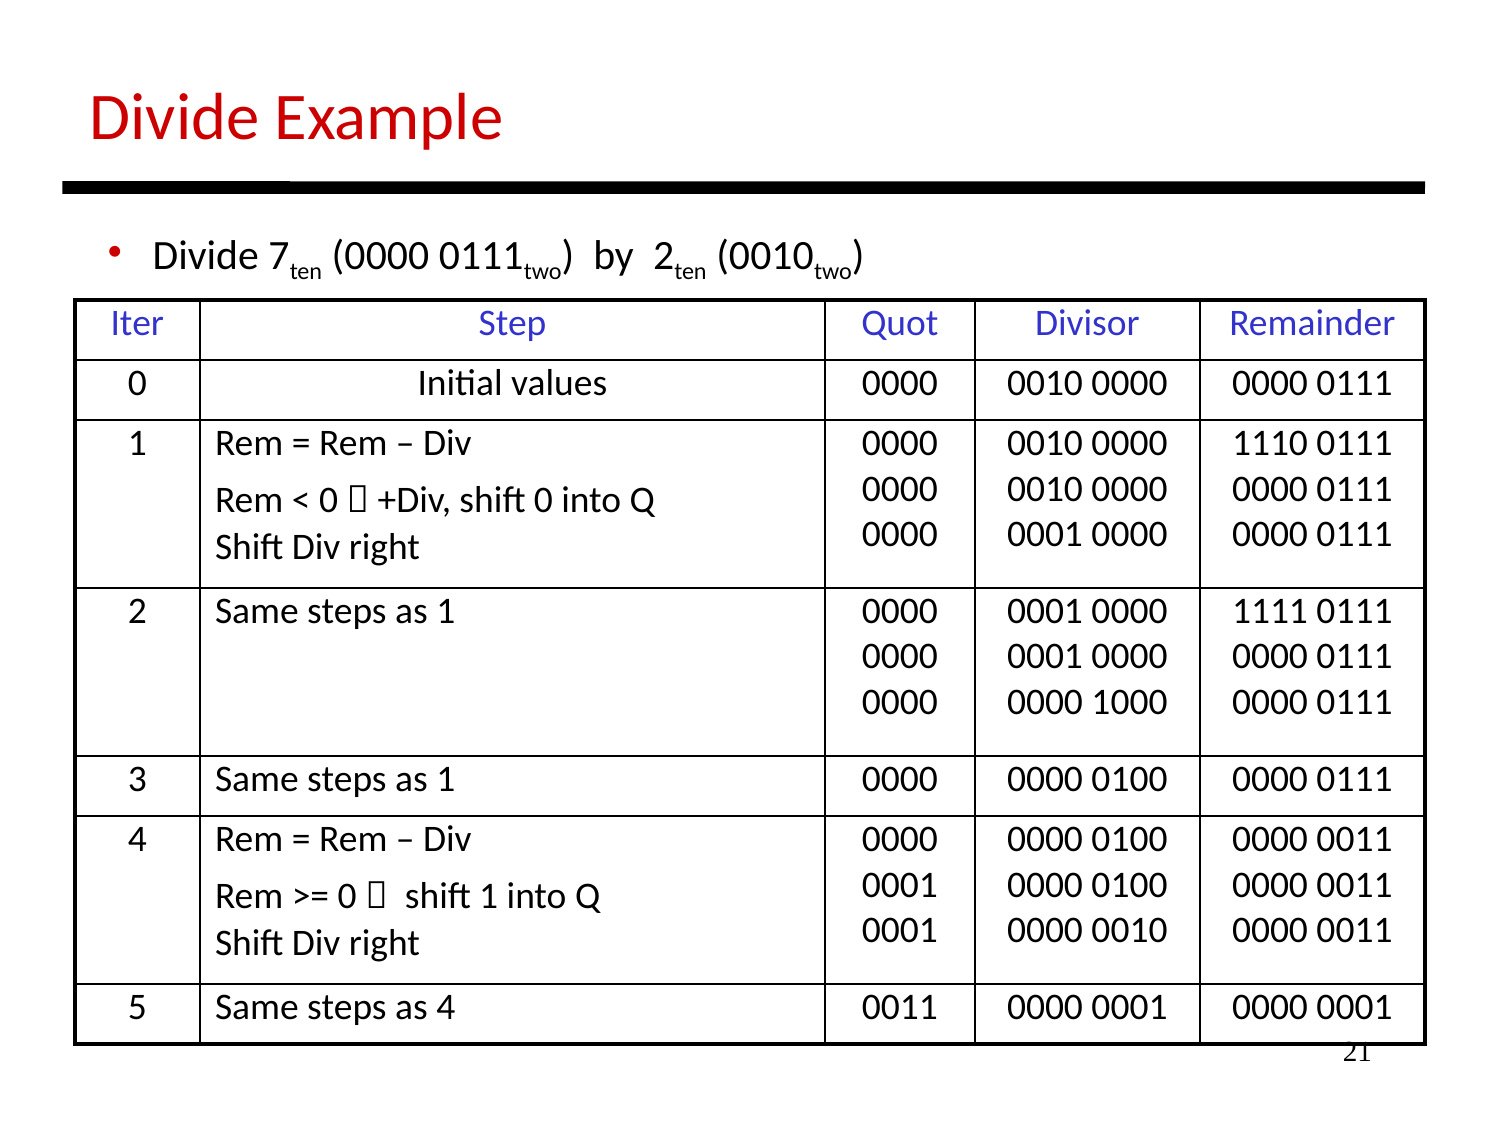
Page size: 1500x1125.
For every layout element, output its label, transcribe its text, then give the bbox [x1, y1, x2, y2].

table_cell 0000 0001 [976, 985, 1199, 1042]
table_cell 0000 0100 0000 0100 0000 0010 [976, 817, 1199, 983]
table_cell Initial values [201, 361, 824, 419]
table_cell 5 [77, 985, 199, 1042]
table_cell 0000 0111 [1201, 361, 1423, 419]
table_header Step [201, 302, 824, 359]
table_cell 0000 0001 0001 [826, 817, 974, 983]
table_cell 0000 0100 [976, 757, 1199, 815]
table_cell 2 [77, 589, 199, 755]
table_cell 0000 [826, 361, 974, 419]
table_cell Same steps as 1 [201, 589, 824, 755]
table_cell Rem = Rem – Div Rem < 0  +Div, shift 0 into Q Shift Div right [201, 421, 824, 587]
table_cell Same steps as 4 [201, 985, 824, 1042]
table_header Remainder [1201, 302, 1423, 359]
table_header Quot [826, 302, 974, 359]
table_cell 0011 [826, 985, 974, 1042]
table_cell 0000 0111 [1201, 757, 1423, 815]
table_cell 0010 0000 0010 0000 0001 0000 [976, 421, 1199, 587]
table_cell 0000 [826, 757, 974, 815]
table_cell Rem = Rem – Div Rem >= 0  shift 1 into Q Shift Div right [201, 817, 824, 983]
table_cell 0000 0000 0000 [826, 421, 974, 587]
table_cell 0001 0000 0001 0000 0000 1000 [976, 589, 1199, 755]
table_cell 0 [77, 361, 199, 419]
table_cell 3 [77, 757, 199, 815]
table_header Iter [77, 302, 199, 359]
table_cell 0000 0000 0000 [826, 589, 974, 755]
table_cell 4 [77, 817, 199, 983]
table_cell 0010 0000 [976, 361, 1199, 419]
table_cell 0000 0001 [1201, 985, 1423, 1042]
text_box Divide 7ten (0000 0111two) by 2ten (0010two) [93, 220, 880, 293]
table_cell 0000 0011 0000 0011 0000 0011 [1201, 817, 1423, 983]
table_cell 1 [77, 421, 199, 587]
table_cell 1110 0111 0000 0111 0000 0111 [1201, 421, 1423, 587]
text_box Divide Example [74, 65, 519, 160]
table_header Divisor [976, 302, 1199, 359]
table_cell 1111 0111 0000 0111 0000 0111 [1201, 589, 1423, 755]
slide_number <number> [1074, 1046, 1388, 1100]
table_cell Same steps as 1 [201, 757, 824, 815]
